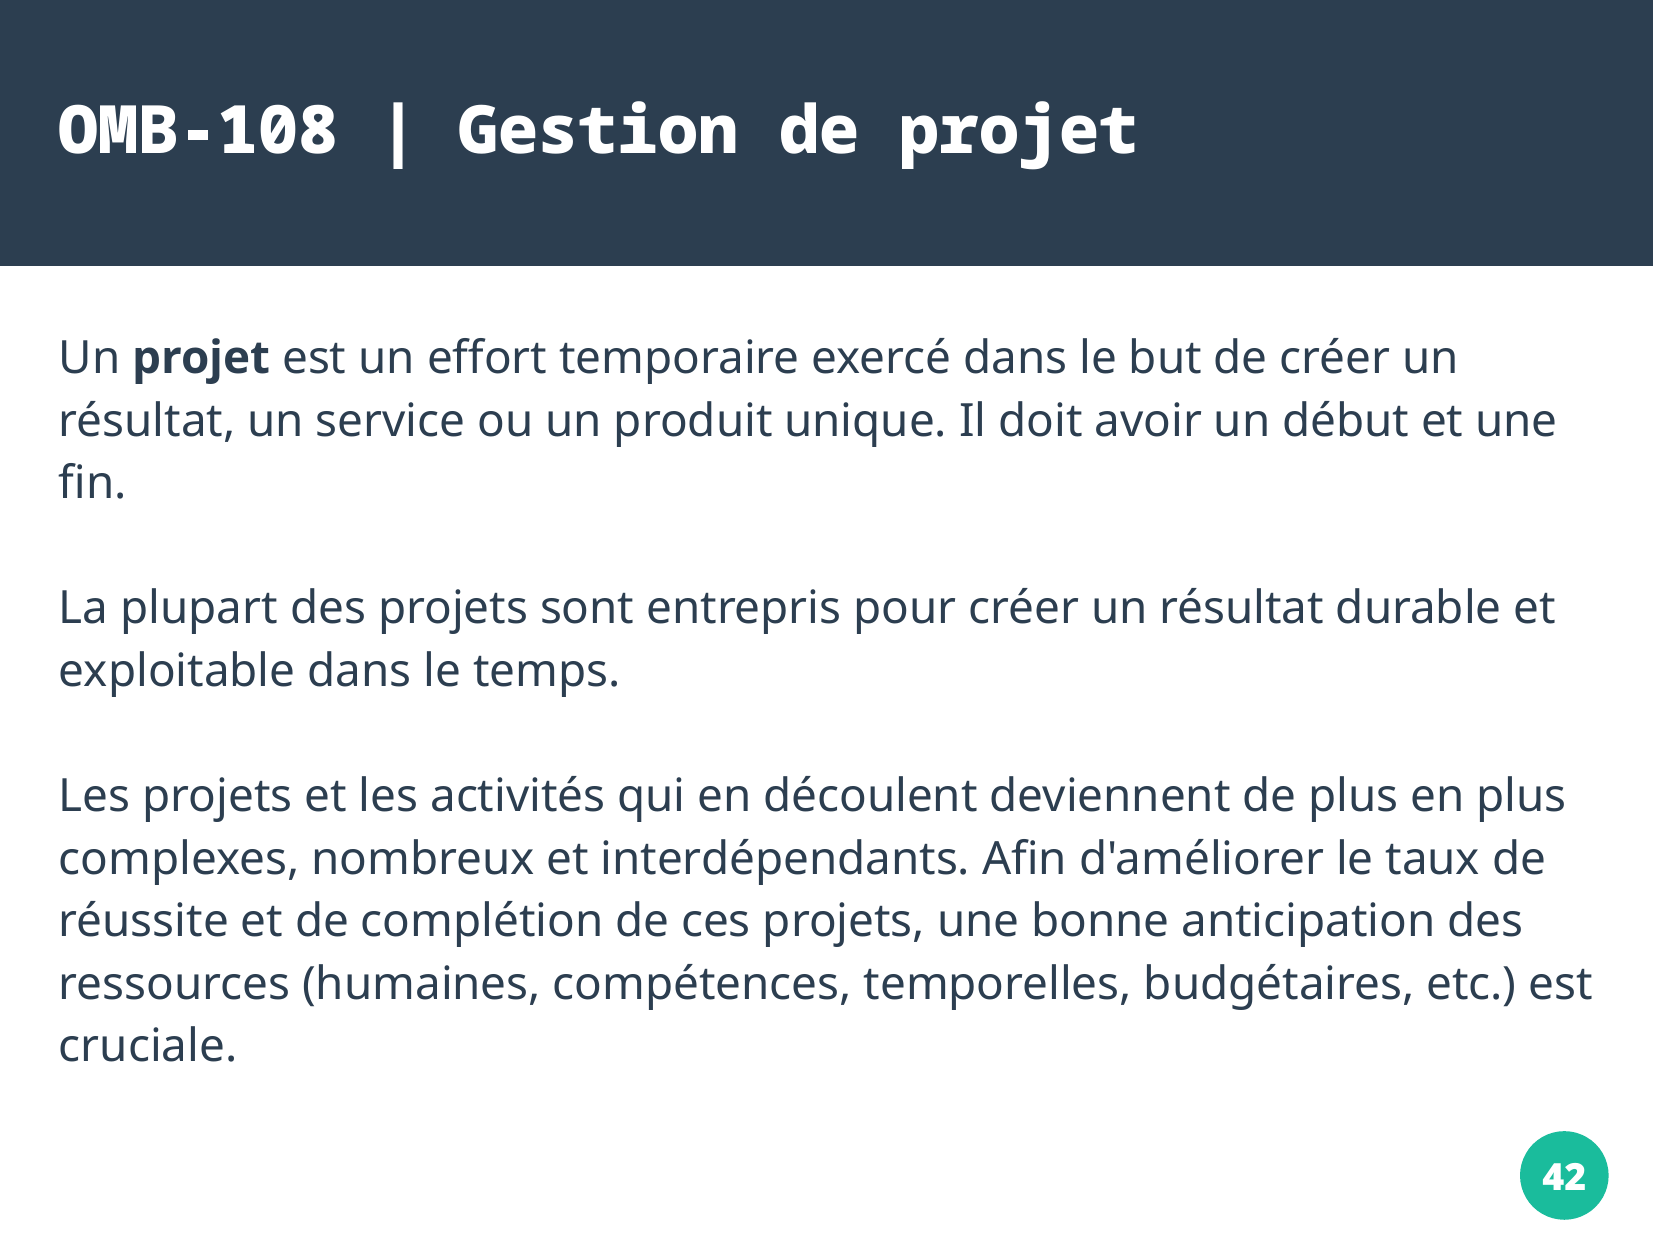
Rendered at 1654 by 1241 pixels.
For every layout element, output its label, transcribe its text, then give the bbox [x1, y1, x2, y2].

list Un projet est un effort temporaire exercé dans le but de créer un résultat, un service ou un produit unique. Il doit avoir un début et une fin. La plupart des projets sont entrepris pour créer un résultat durable et exploitable dans le temps. Les projets et les activités qui en découlent deviennent de plus en plus complexes, nombreux et interdépendants. Afin d'améliorer le taux de réussite et de complétion de ces projets, une bonne anticipation des ressources (humaines, compétences, temporelles, budgétaires, etc.) est cruciale. [58, 324, 1594, 1152]
title OMB-108 | Gestion de projet [58, 49, 1594, 207]
